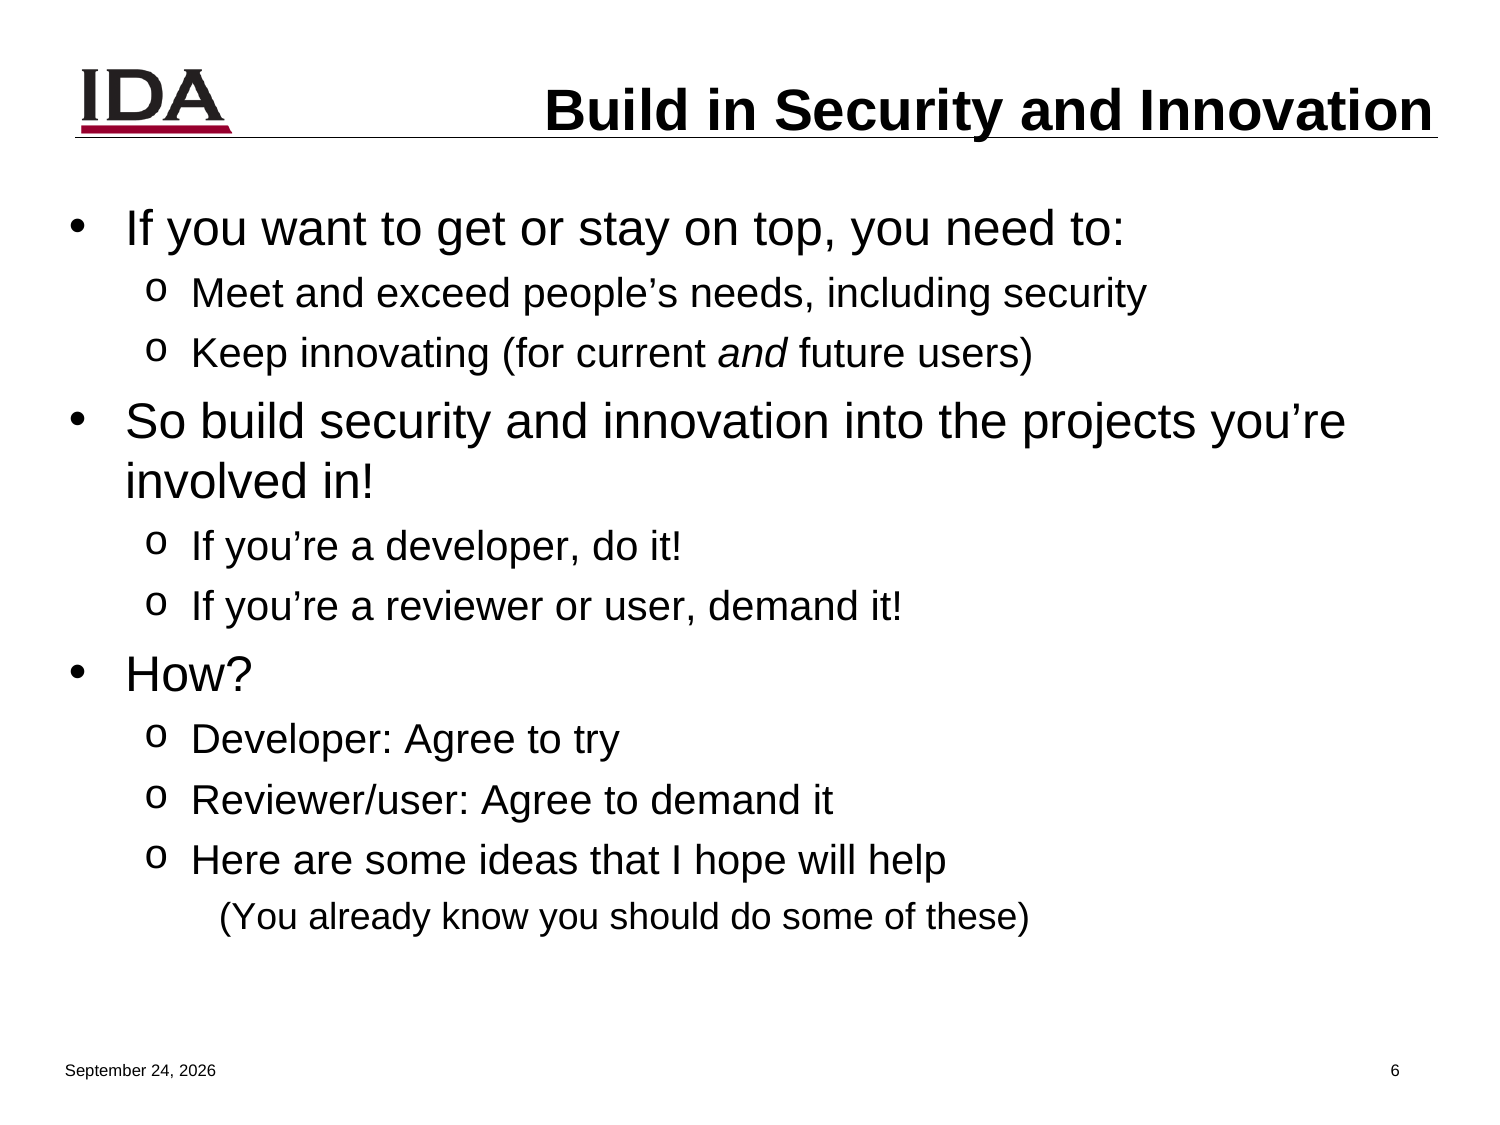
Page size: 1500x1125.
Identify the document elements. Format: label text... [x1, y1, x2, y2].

text_box November 9, 2011 [49, 1012, 363, 1088]
title Build in Security and Innovation [425, 64, 1450, 150]
list If you want to get or stay on top, you need to: Meet and exceed people’s needs, including security Keep innovating (for current and future users) So build security and innovation into the projects you’re involved in! If you’re a developer, do it! If you’re a reviewer or user, demand it! How? Developer: Agree to try Reviewer/user: Agree to demand it Here are some ideas that I hope will help (You already know you should do some of these) [53, 187, 1401, 1013]
picture [77, 65, 233, 138]
text_box <number> [1102, 1012, 1415, 1088]
